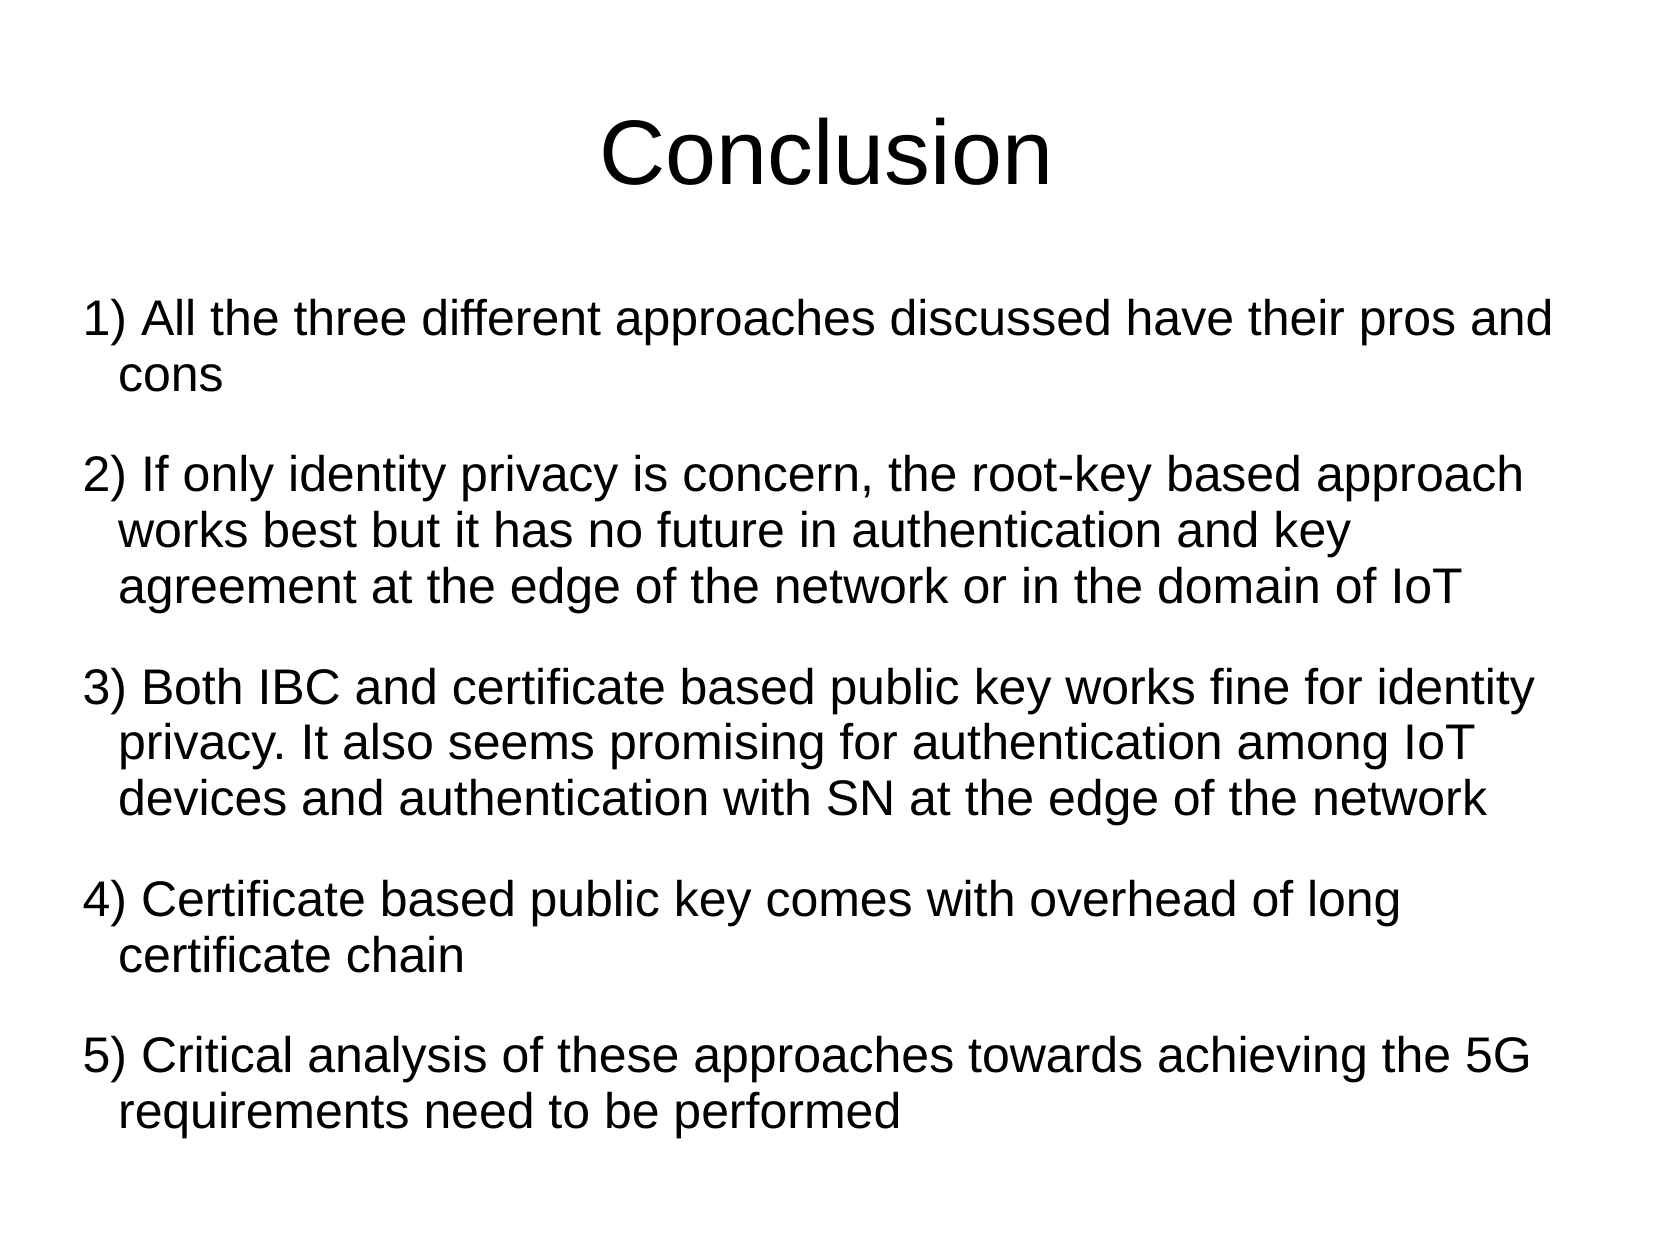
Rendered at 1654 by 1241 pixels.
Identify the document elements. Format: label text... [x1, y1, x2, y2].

subtitle All the three different approaches discussed have their pros and cons If only identity privacy is concern, the root-key based approach works best but it has no future in authentication and key agreement at the edge of the network or in the domain of IoT Both IBC and certificate based public key works fine for identity privacy. It also seems promising for authentication among IoT devices and authentication with SN at the edge of the network Certificate based public key comes with overhead of long certificate chain Critical analysis of these approaches towards achieving the 5G requirements need to be performed [82, 290, 1571, 1146]
title Conclusion [82, 49, 1571, 257]
